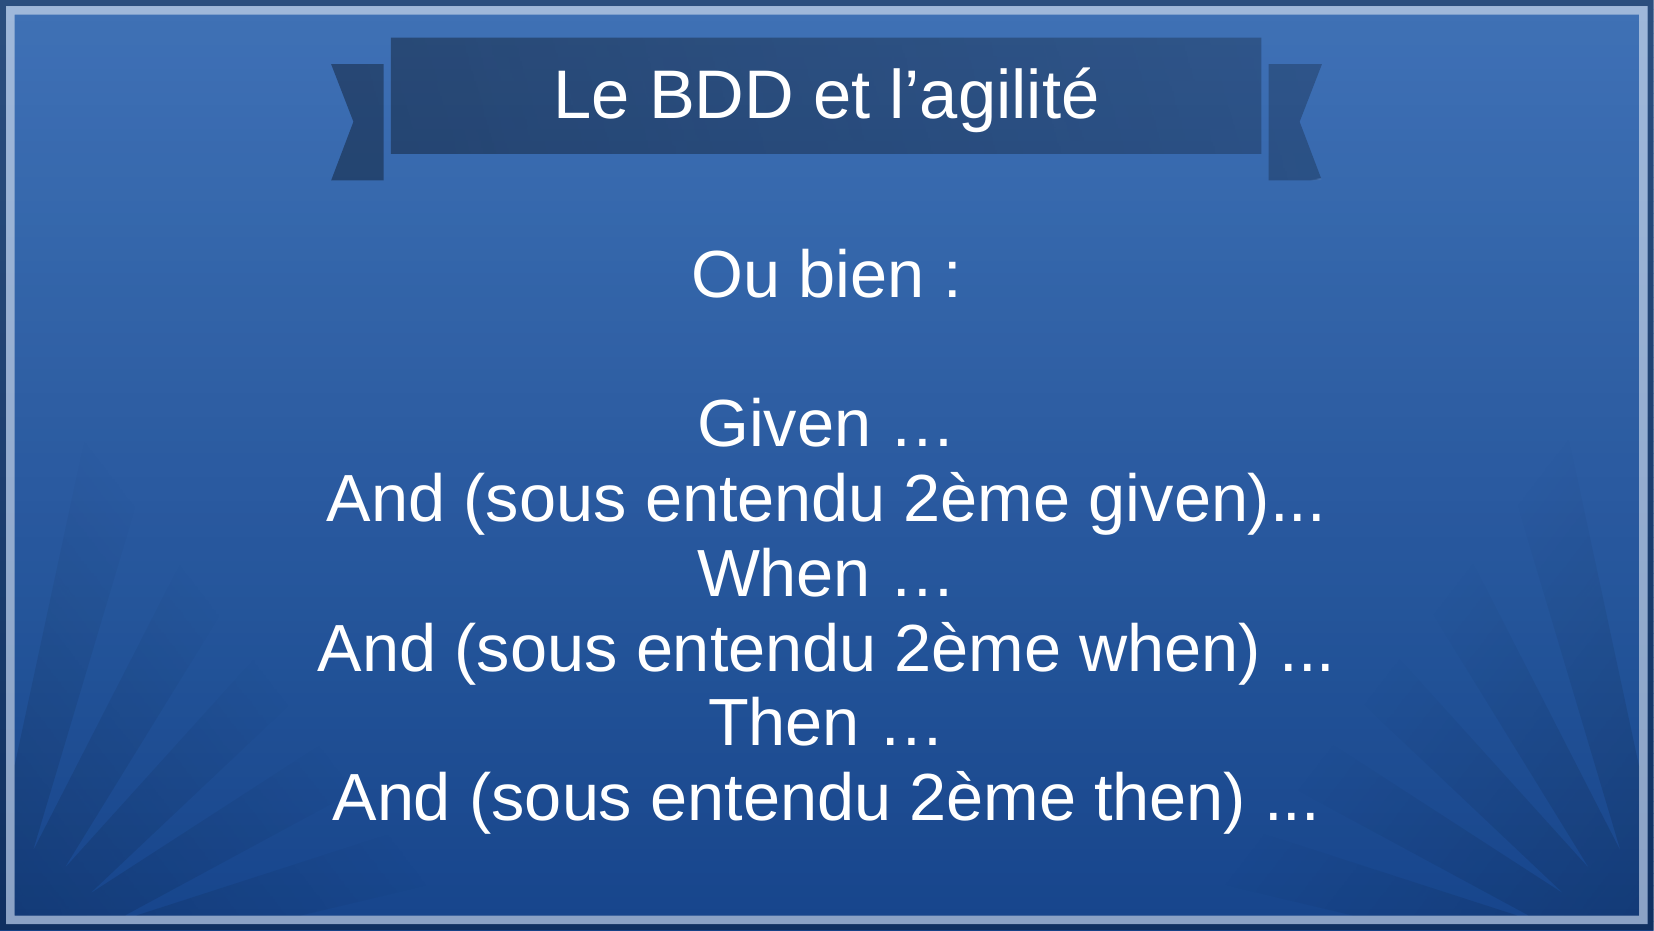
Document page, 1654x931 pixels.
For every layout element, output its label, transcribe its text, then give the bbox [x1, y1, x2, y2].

subtitle Ou bien : Given … And (sous entendu 2ème given)... When … And (sous entendu 2ème when) ... Then … And (sous entendu 2ème then) ... [82, 224, 1571, 848]
title Le BDD et l’agilité [389, 35, 1264, 154]
